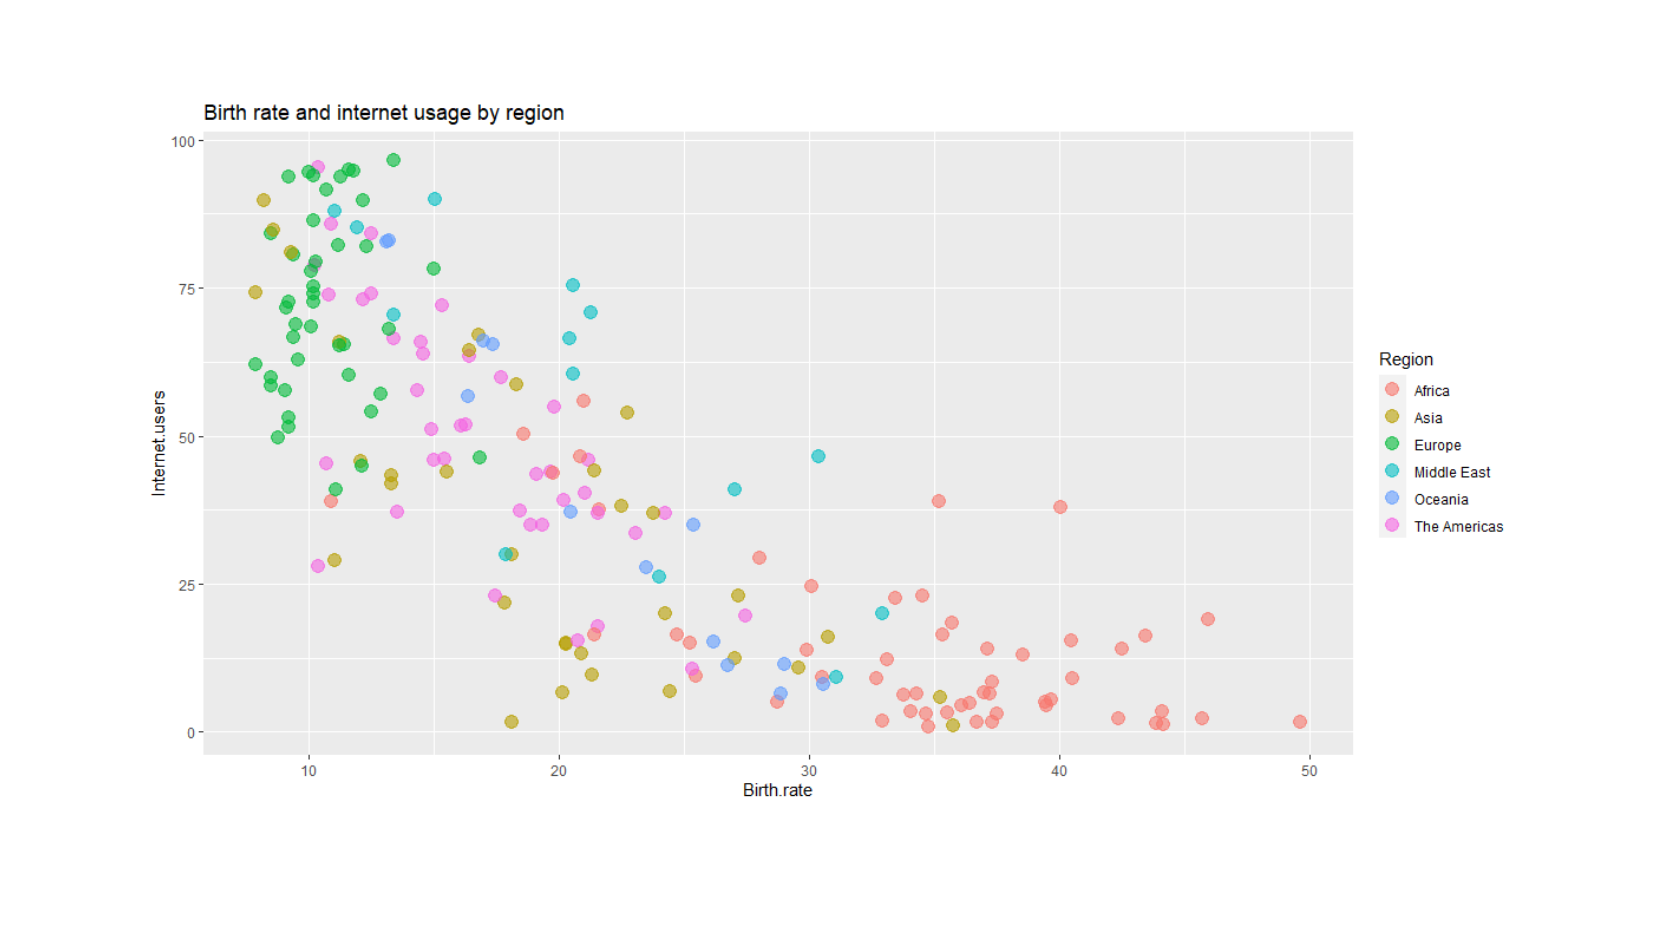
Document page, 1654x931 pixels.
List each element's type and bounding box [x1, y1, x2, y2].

picture [141, 94, 1522, 808]
